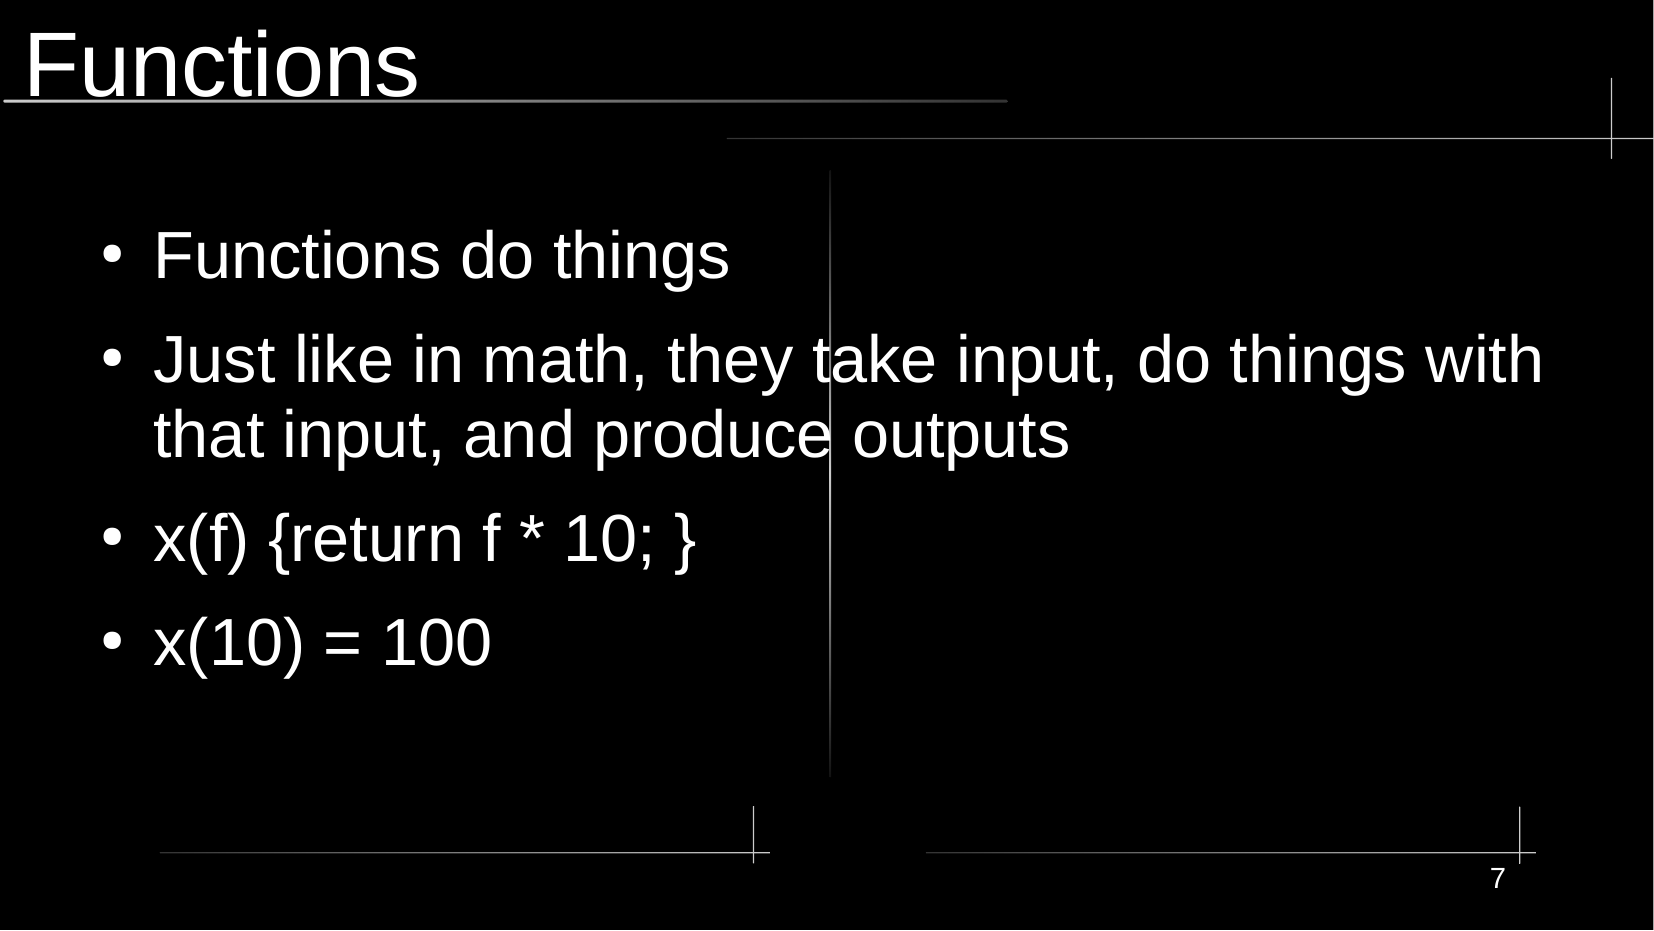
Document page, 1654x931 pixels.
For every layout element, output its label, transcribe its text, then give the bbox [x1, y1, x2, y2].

title Functions [23, 11, 1589, 119]
list Functions do things Just like in math, they take input, do things with that input, and produce outputs x(f) {return f * 10; } x(10) = 100 [82, 217, 1571, 758]
